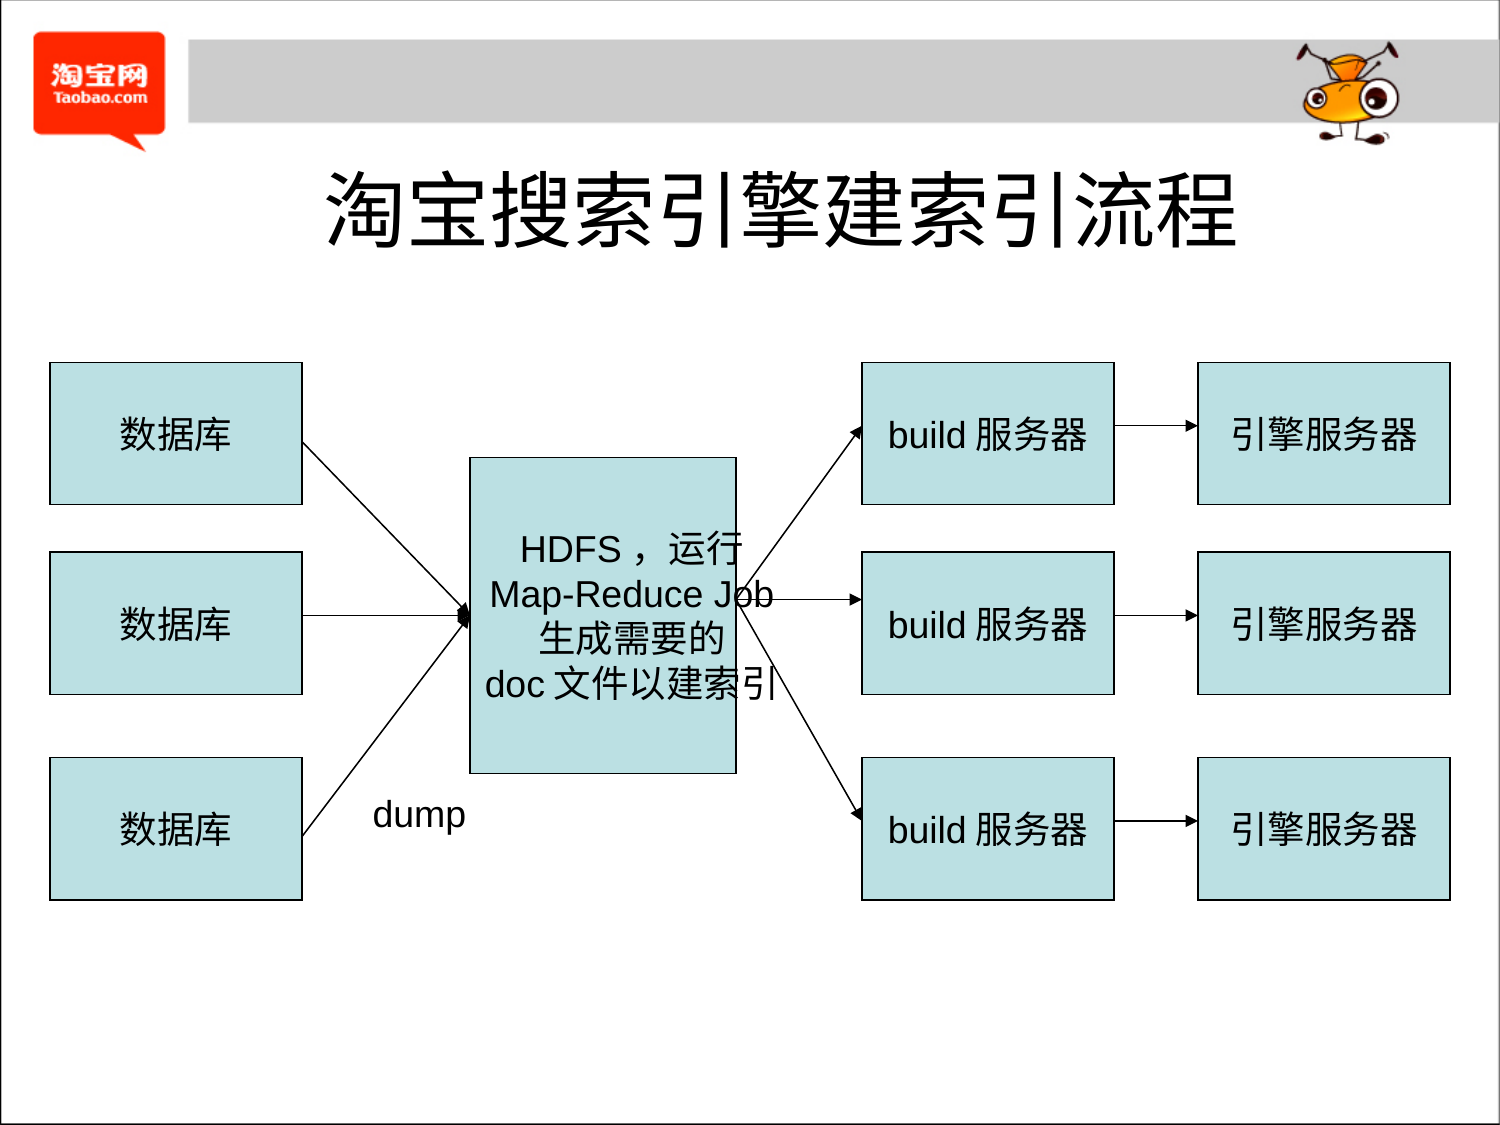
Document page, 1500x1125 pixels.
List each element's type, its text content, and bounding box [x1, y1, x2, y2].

text_box build服务器 [861, 757, 1114, 900]
text_box 淘宝搜索引擎建索引流程 [287, 149, 1276, 266]
text_box 引擎服务器 [1197, 757, 1450, 900]
text_box 引擎服务器 [1197, 362, 1450, 505]
text_box HDFS，运行 Map-Reduce Job 生成需要的 doc文件以建索引 [469, 457, 736, 774]
text_box 引擎服务器 [1197, 552, 1450, 695]
text_box dump [451, 809, 456, 825]
text_box 数据库 [50, 362, 302, 505]
text_box build服务器 [861, 362, 1114, 505]
text_box 数据库 [50, 552, 302, 695]
text_box build服务器 [861, 552, 1114, 695]
text_box 数据库 [50, 757, 302, 900]
text_box dump [357, 773, 456, 853]
picture [0, 0, 1500, 1125]
